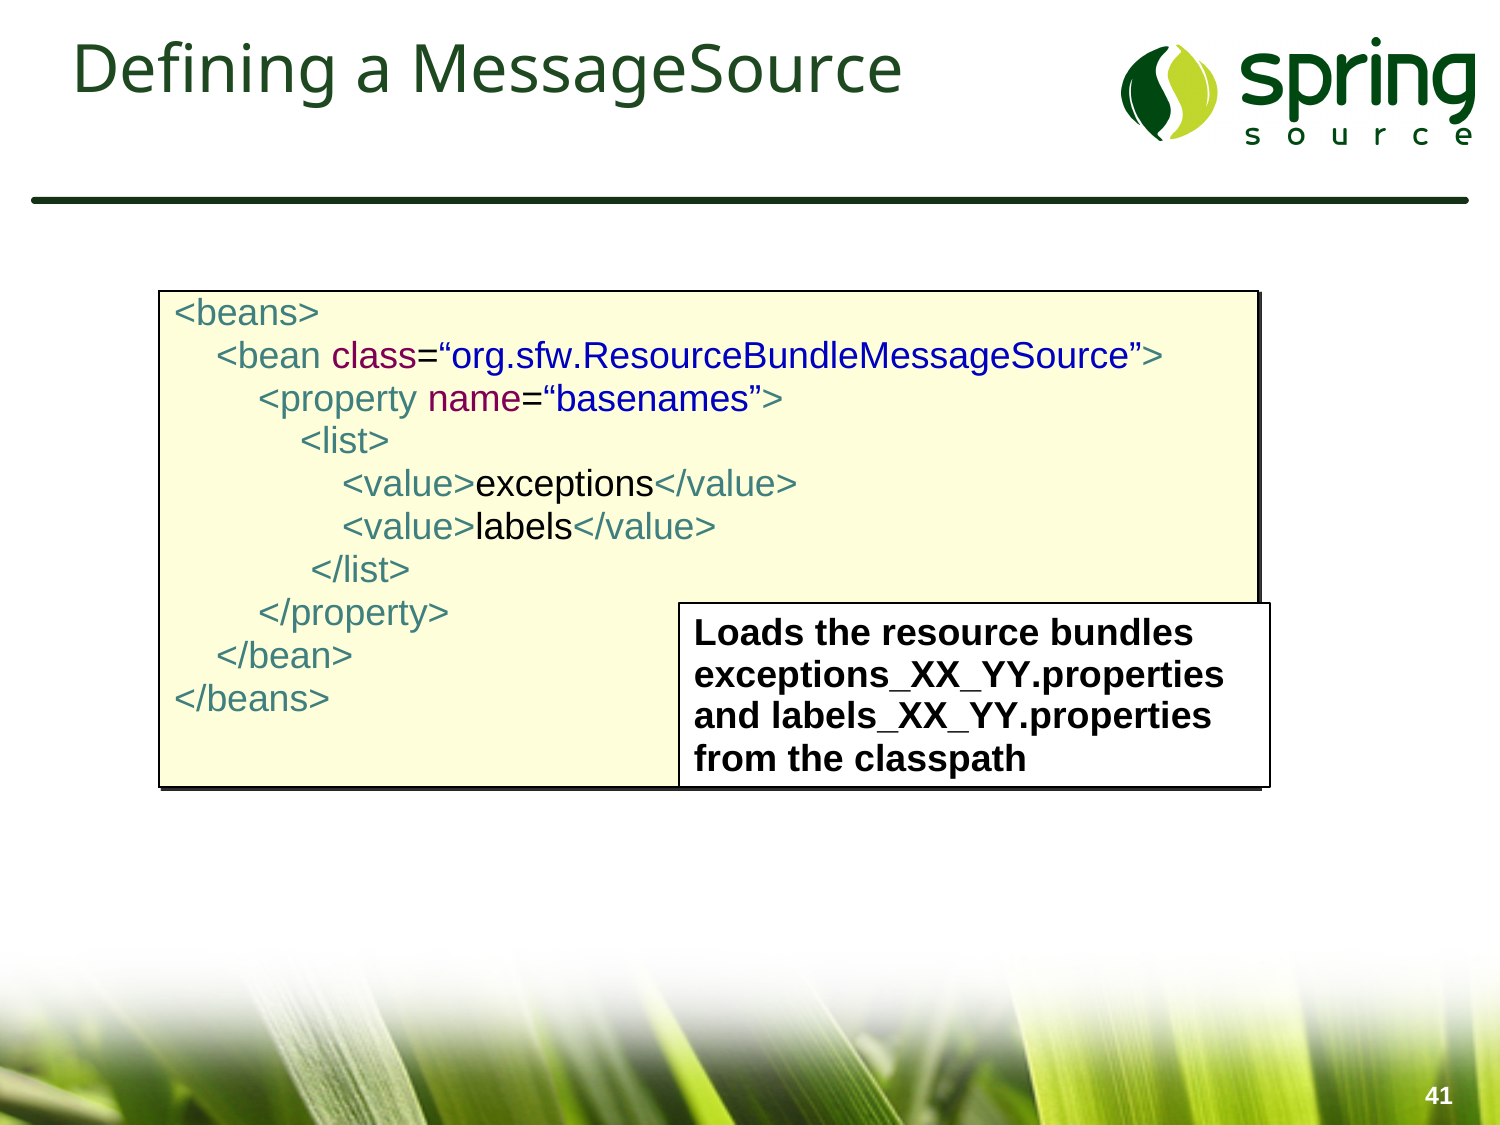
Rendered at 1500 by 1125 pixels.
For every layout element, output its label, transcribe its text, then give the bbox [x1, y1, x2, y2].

text_box <beans> <bean class=“org.sfw.ResourceBundleMessageSource”> <property name=“basenames”> <list> <value>exceptions</value> <value>labels</value> </list> </property> </bean> </beans> [159, 290, 1259, 787]
title Defining a MessageSource [56, 13, 1089, 177]
picture [0, 944, 1500, 1125]
text_box Loads the resource bundles exceptions_XX_YY.properties and labels_XX_YY.properties from the classpath [679, 603, 1270, 787]
picture [1121, 37, 1475, 145]
